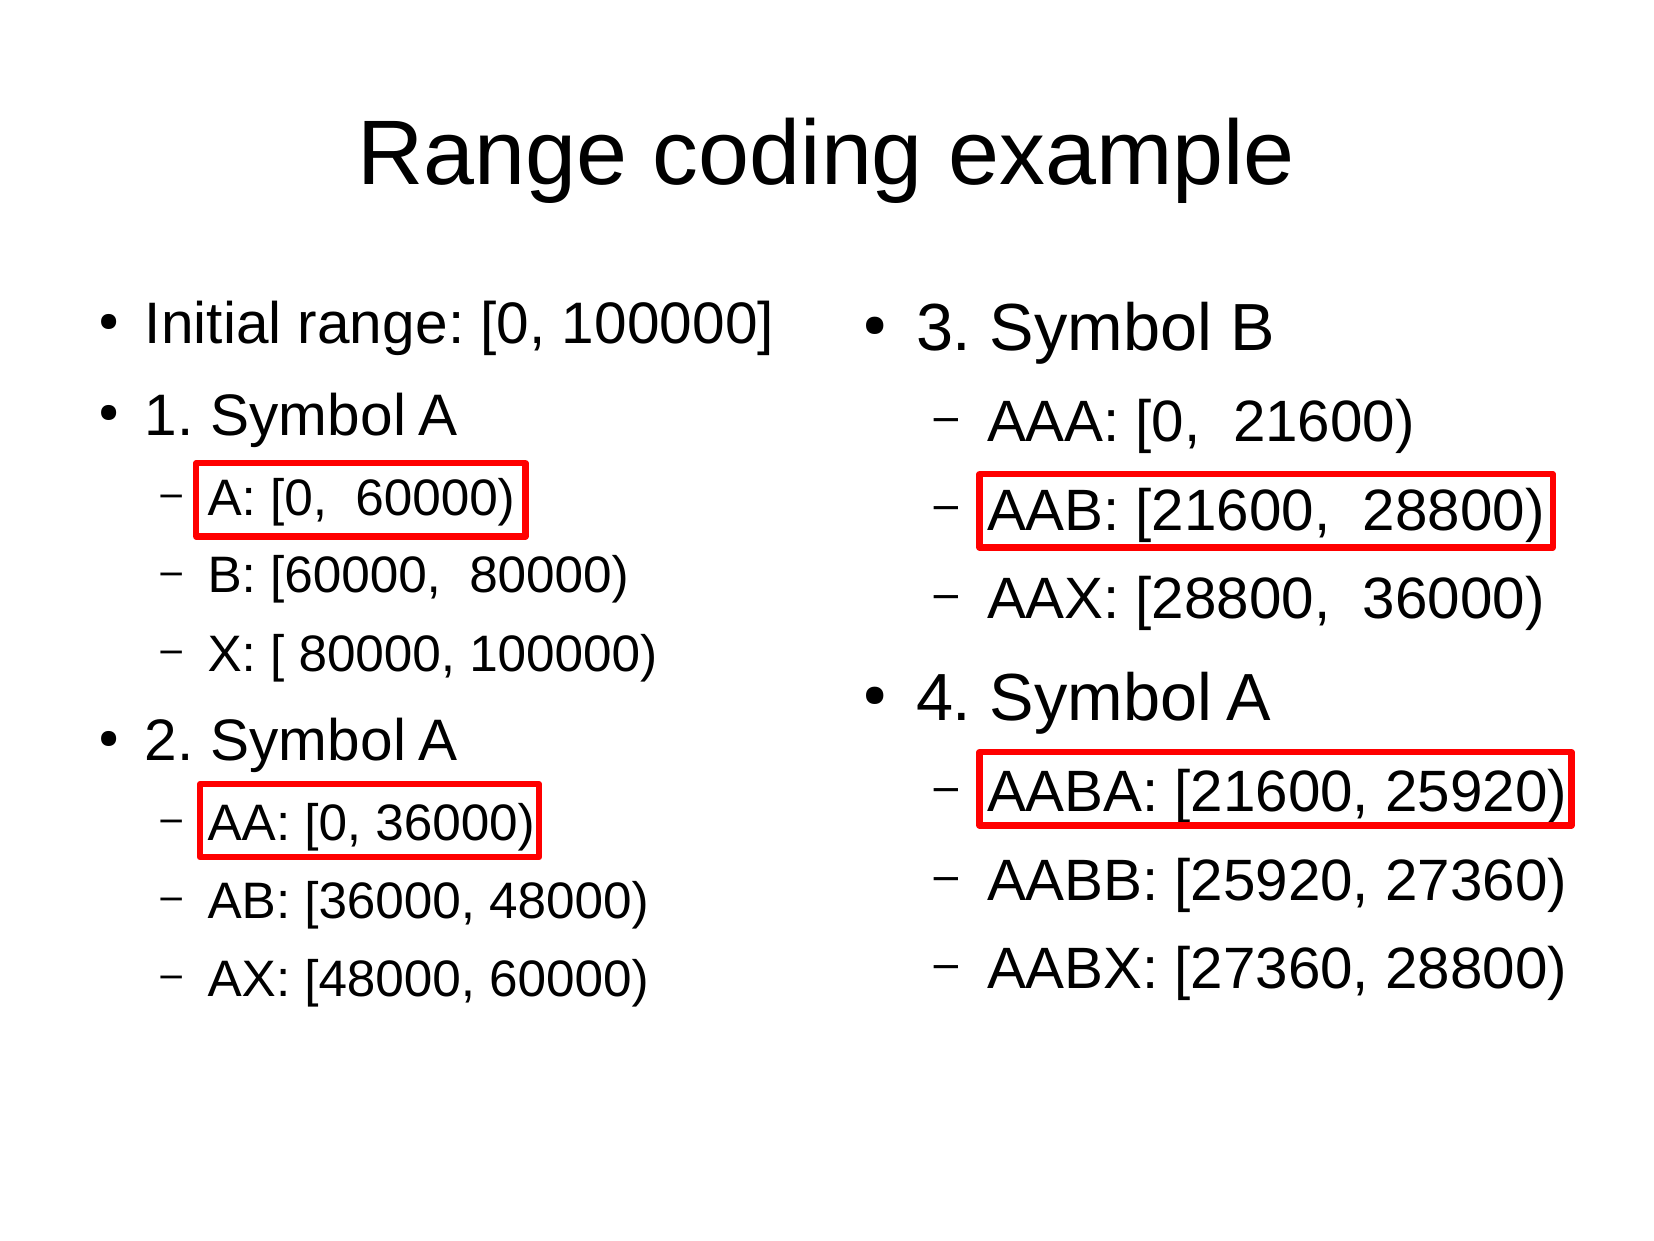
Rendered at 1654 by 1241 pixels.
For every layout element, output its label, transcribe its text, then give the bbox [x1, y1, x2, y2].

list Initial range: [0, 100000] 1. Symbol A A: [0, 60000) B: [60000, 80000) X: [ 80000, 100000) 2. Symbol A AA: [0, 36000) AB: [36000, 48000) AX: [48000, 60000) [82, 290, 809, 1010]
title Range coding example [82, 49, 1571, 257]
list 3. Symbol B AAA: [0, 21600) AAB: [21600, 28800) AAX: [28800, 36000) 4. Symbol A AABA: [21600, 25920) AABB: [25920, 27360) AABX: [27360, 28800) [845, 290, 1572, 1010]
list 3. Symbol B AAA: [0, 21600) AAB: [21600, 28800) AAX: [28800, 36000) 4. Symbol A AABA: [21600, 25920) AABB: [25920, 27360) AABX: [27360, 28800) [983, 755, 1568, 822]
